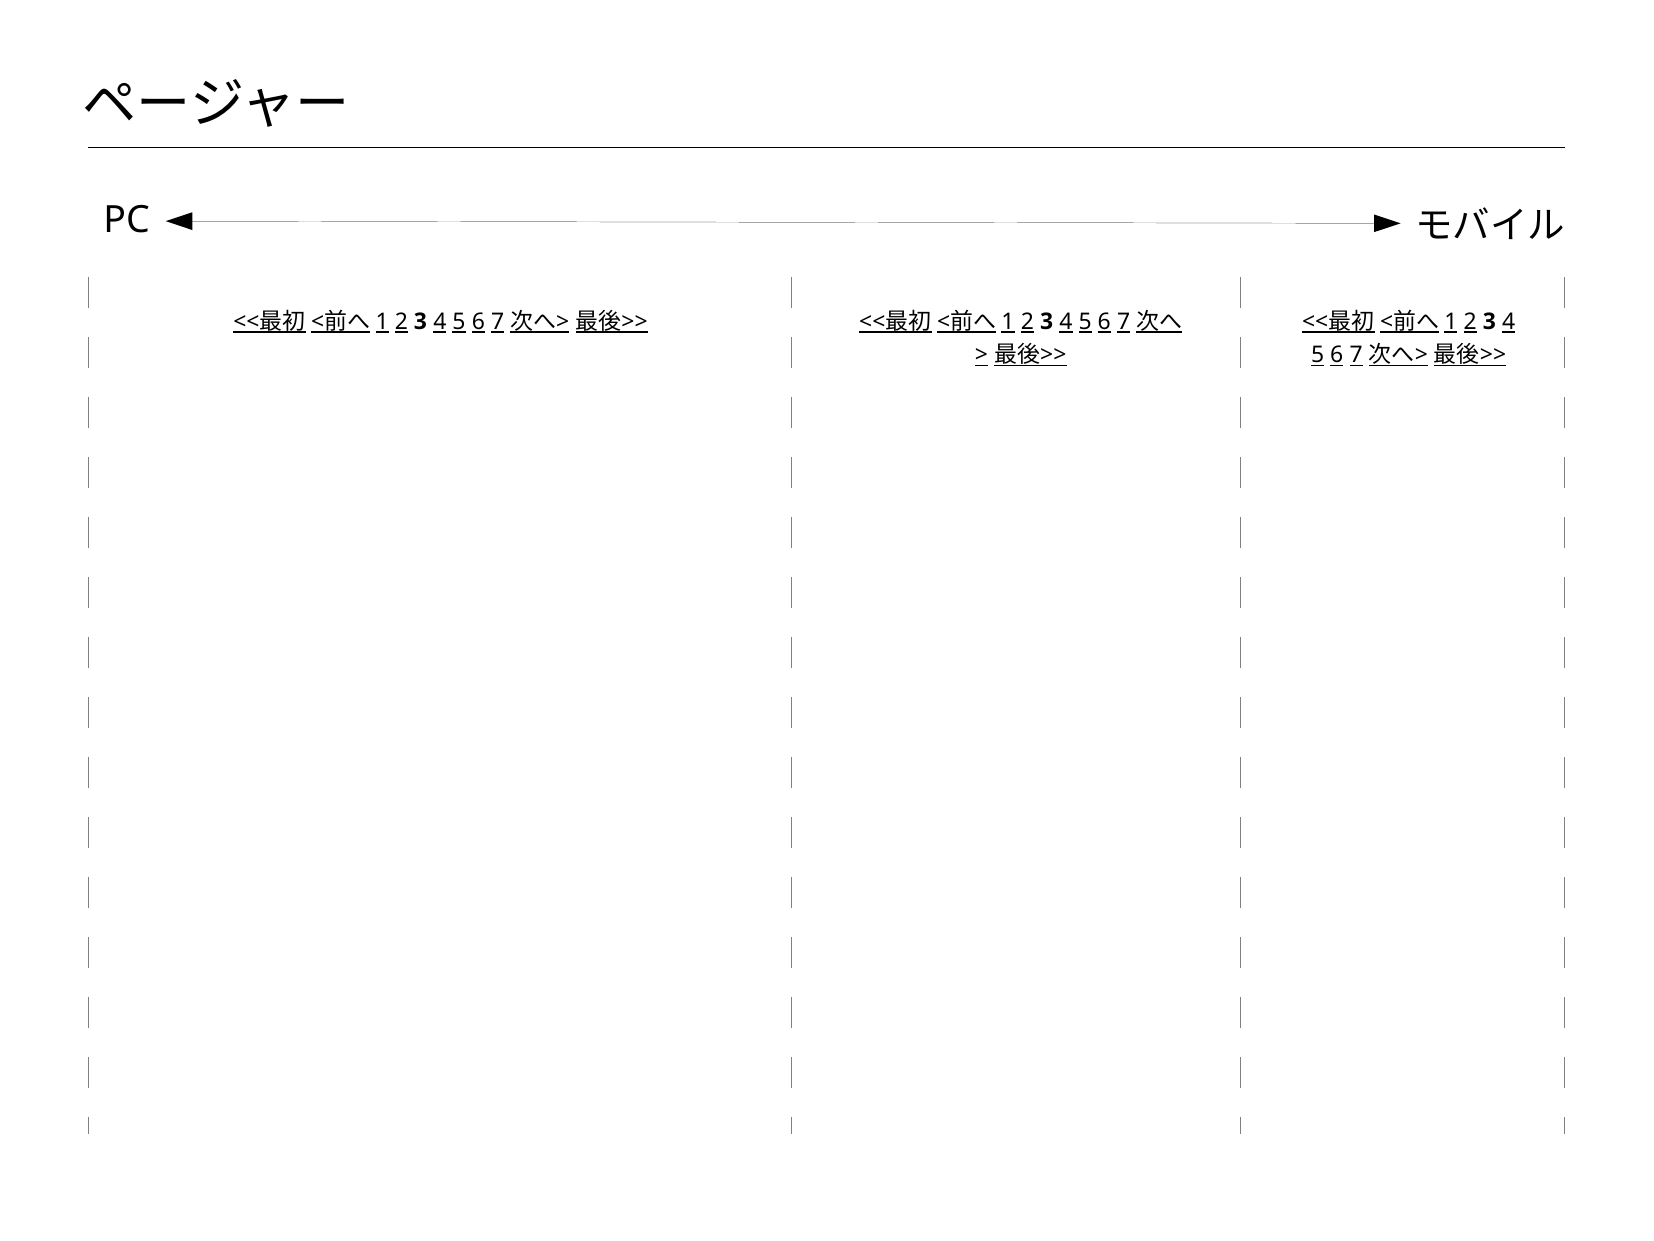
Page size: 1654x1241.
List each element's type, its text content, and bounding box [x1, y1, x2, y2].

text_box モバイル [1400, 187, 1581, 259]
text_box PC [88, 185, 166, 257]
title ページャー [82, 49, 1571, 148]
text_box <<最初 <前へ 1 2 3 4 5 6 7 次へ> 最後>> [1287, 295, 1536, 414]
text_box <<最初 <前へ 1 2 3 4 5 6 7 次へ> 最後>> [844, 295, 1199, 380]
text_box <<最初 <前へ 1 2 3 4 5 6 7 次へ> 最後>> [218, 295, 722, 345]
